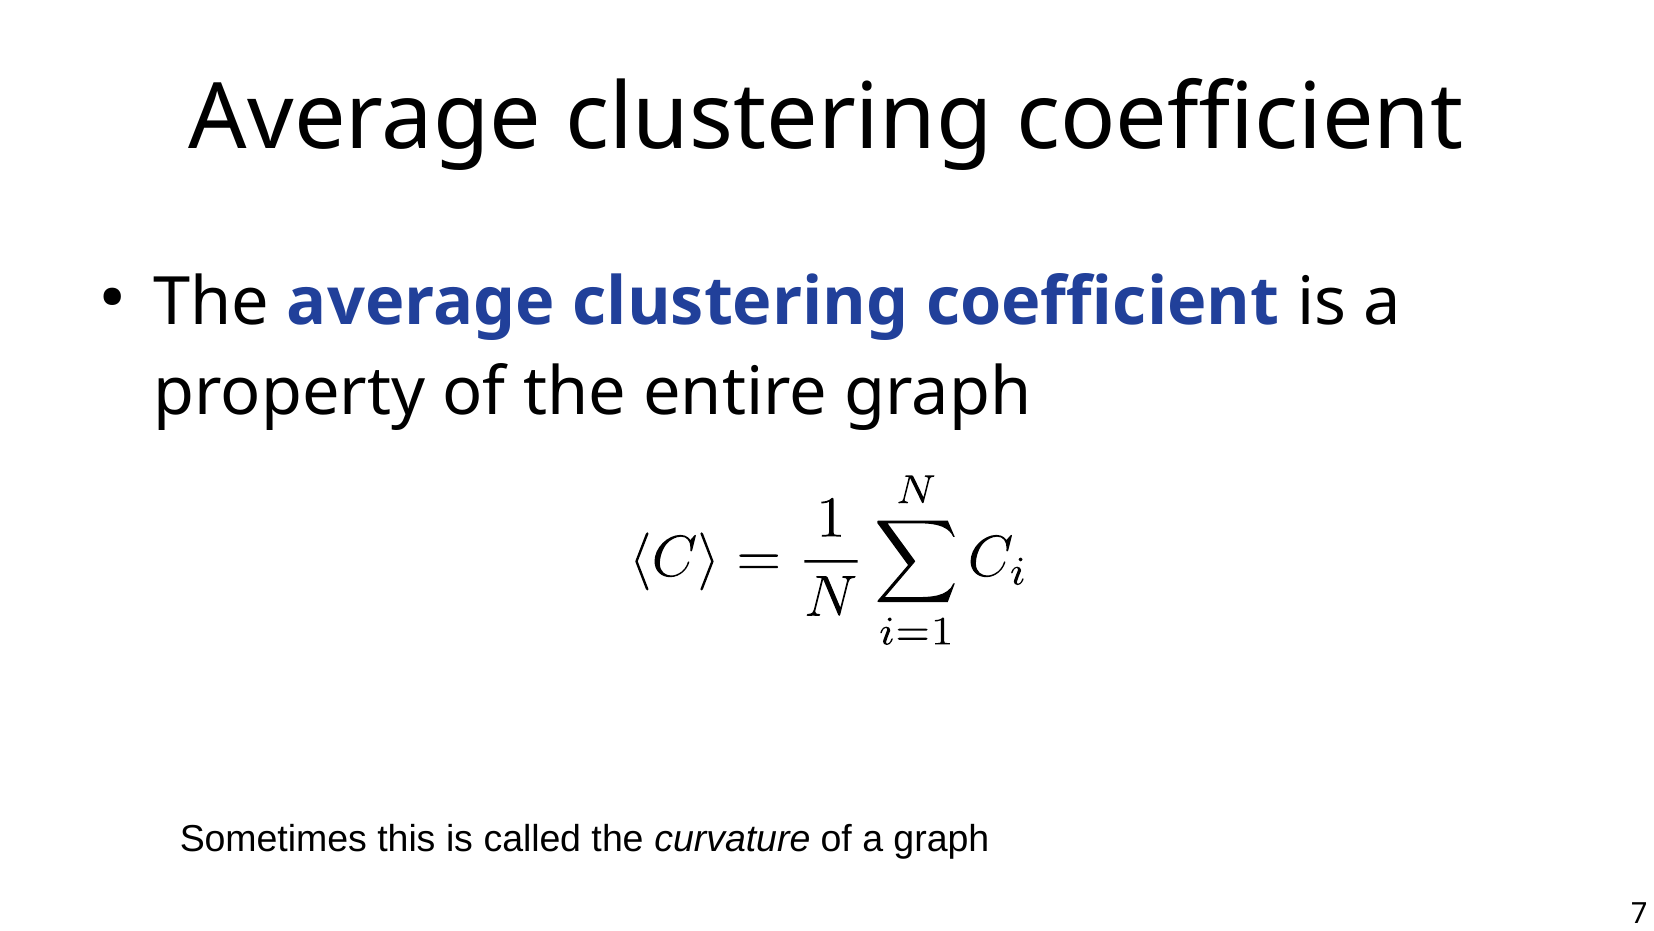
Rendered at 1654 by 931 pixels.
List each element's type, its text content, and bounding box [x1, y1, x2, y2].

text_box Sometimes this is called the curvature of a graph [165, 810, 1501, 867]
list The average clustering coefficient is a property of the entire graph [82, 253, 1571, 793]
text_box [628, 475, 1026, 646]
title Average clustering coefficient [82, 1, 1571, 226]
